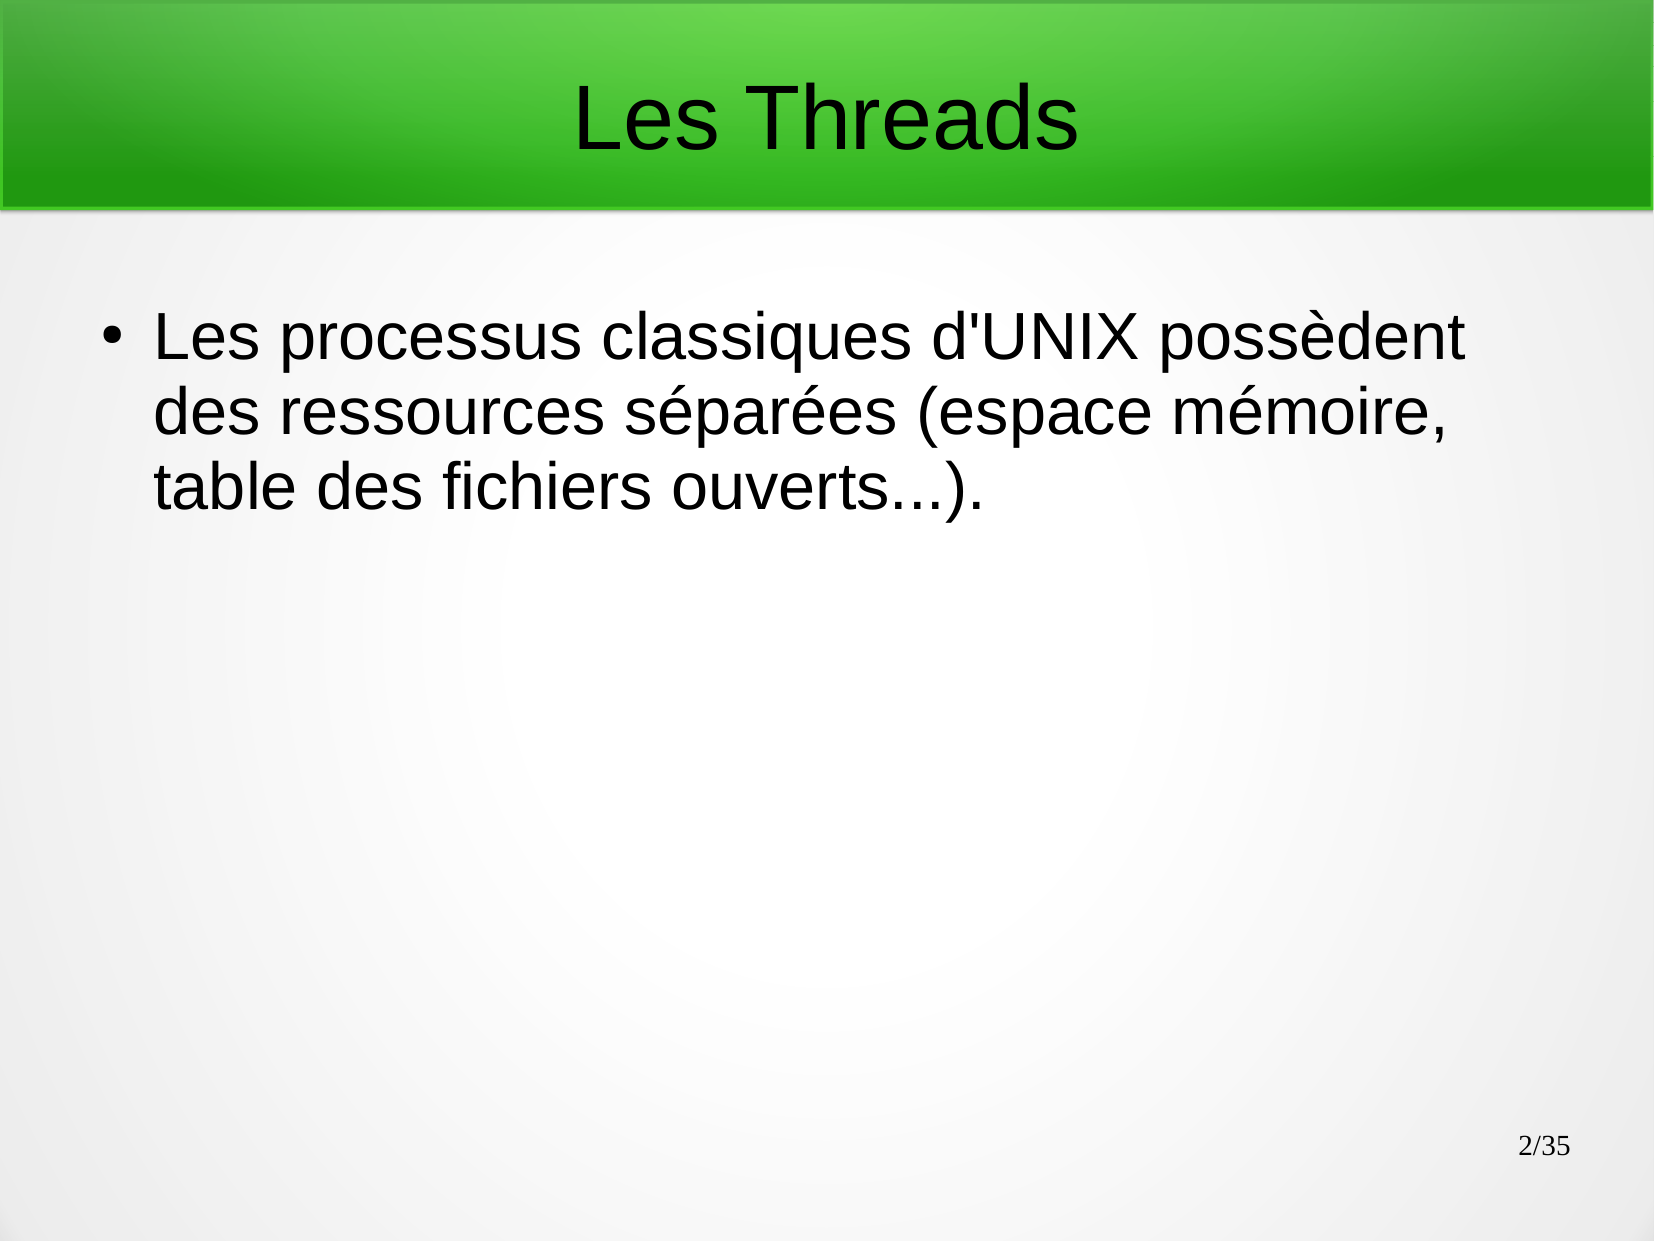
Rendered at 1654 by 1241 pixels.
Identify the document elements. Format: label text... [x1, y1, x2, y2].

title Les Threads [82, 47, 1571, 189]
list Les processus classiques d'UNIX possèdent des ressources séparées (espace mémoire, table des fichiers ouverts...). [82, 299, 1571, 1019]
